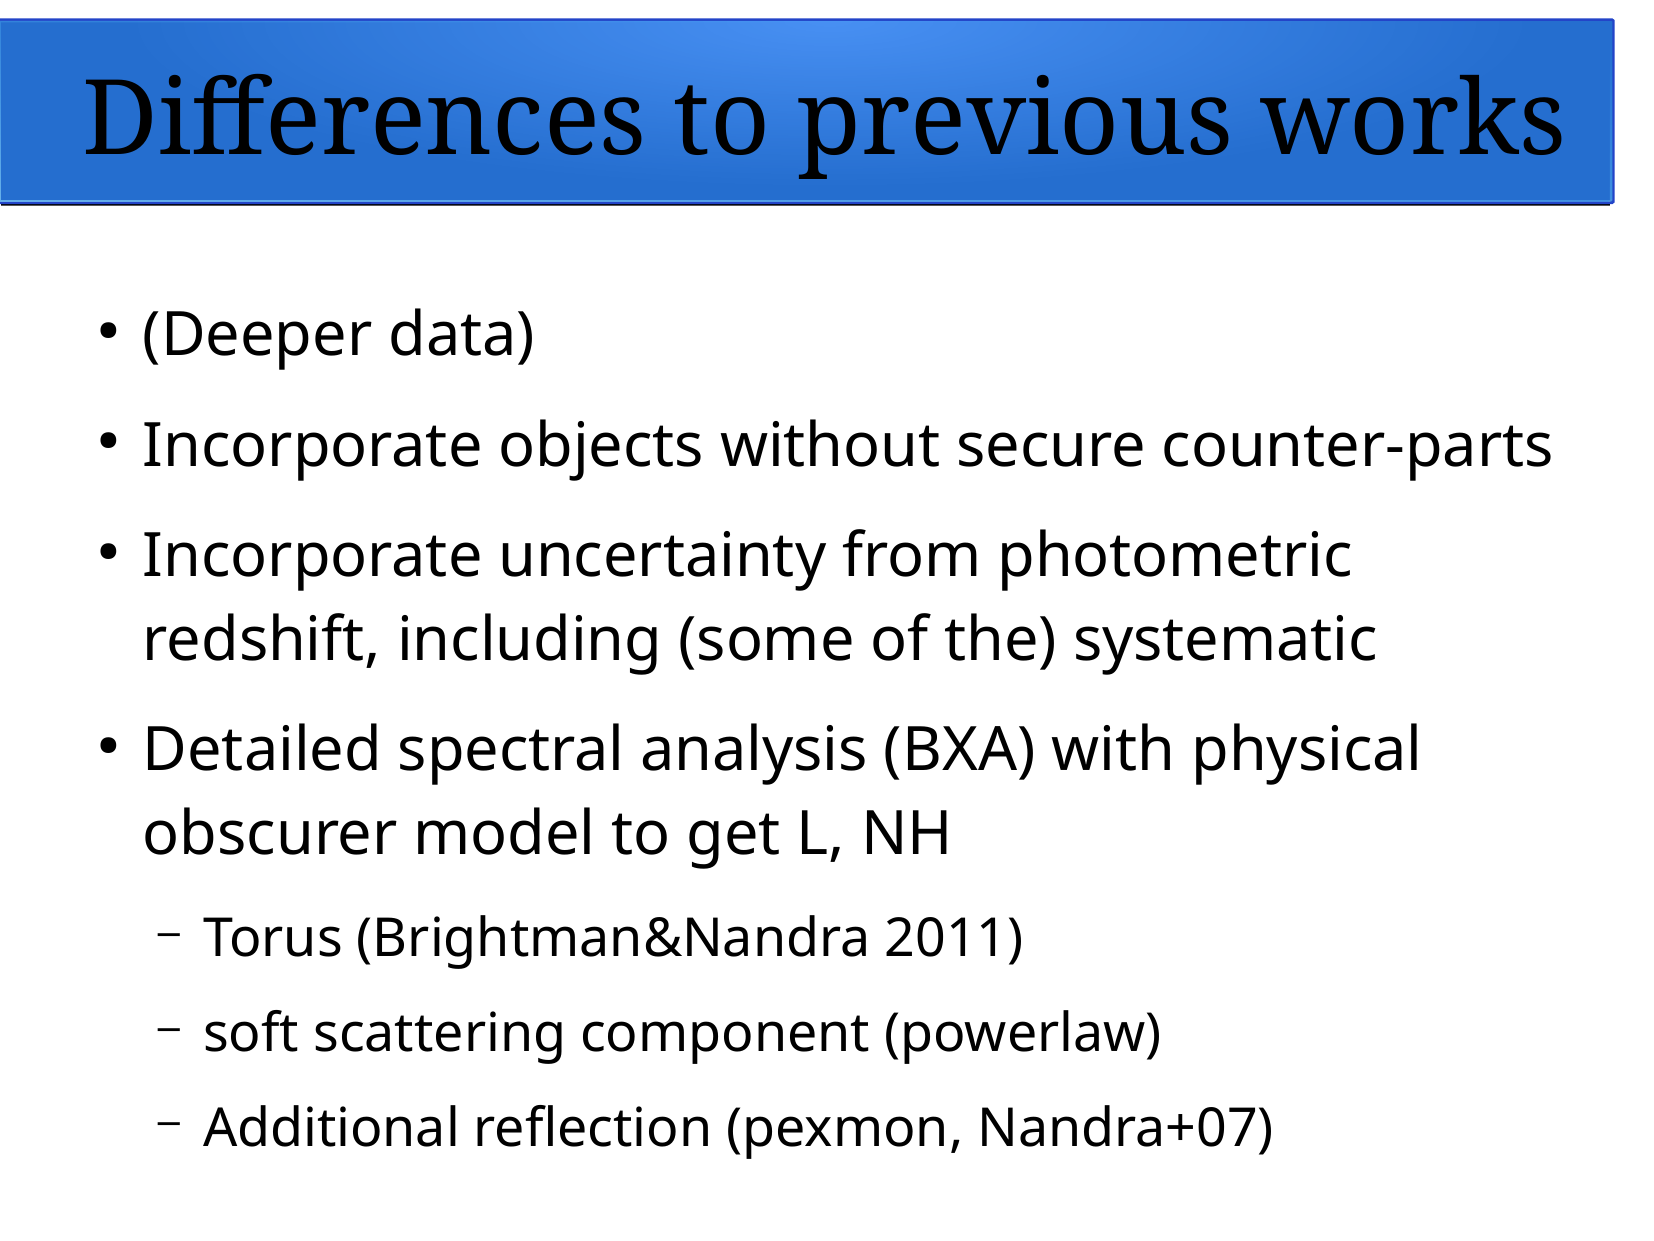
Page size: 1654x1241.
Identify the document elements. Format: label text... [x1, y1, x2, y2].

list (Deeper data) Incorporate objects without secure counter-parts Incorporate uncertainty from photometric redshift, including (some of the) systematic Detailed spectral analysis (BXA) with physical obscurer model to get L, NH Torus (Brightman&Nandra 2011) soft scattering component (powerlaw) Additional reflection (pexmon, Nandra+07) [82, 290, 1571, 1186]
title Differences to previous works [82, 47, 1591, 181]
